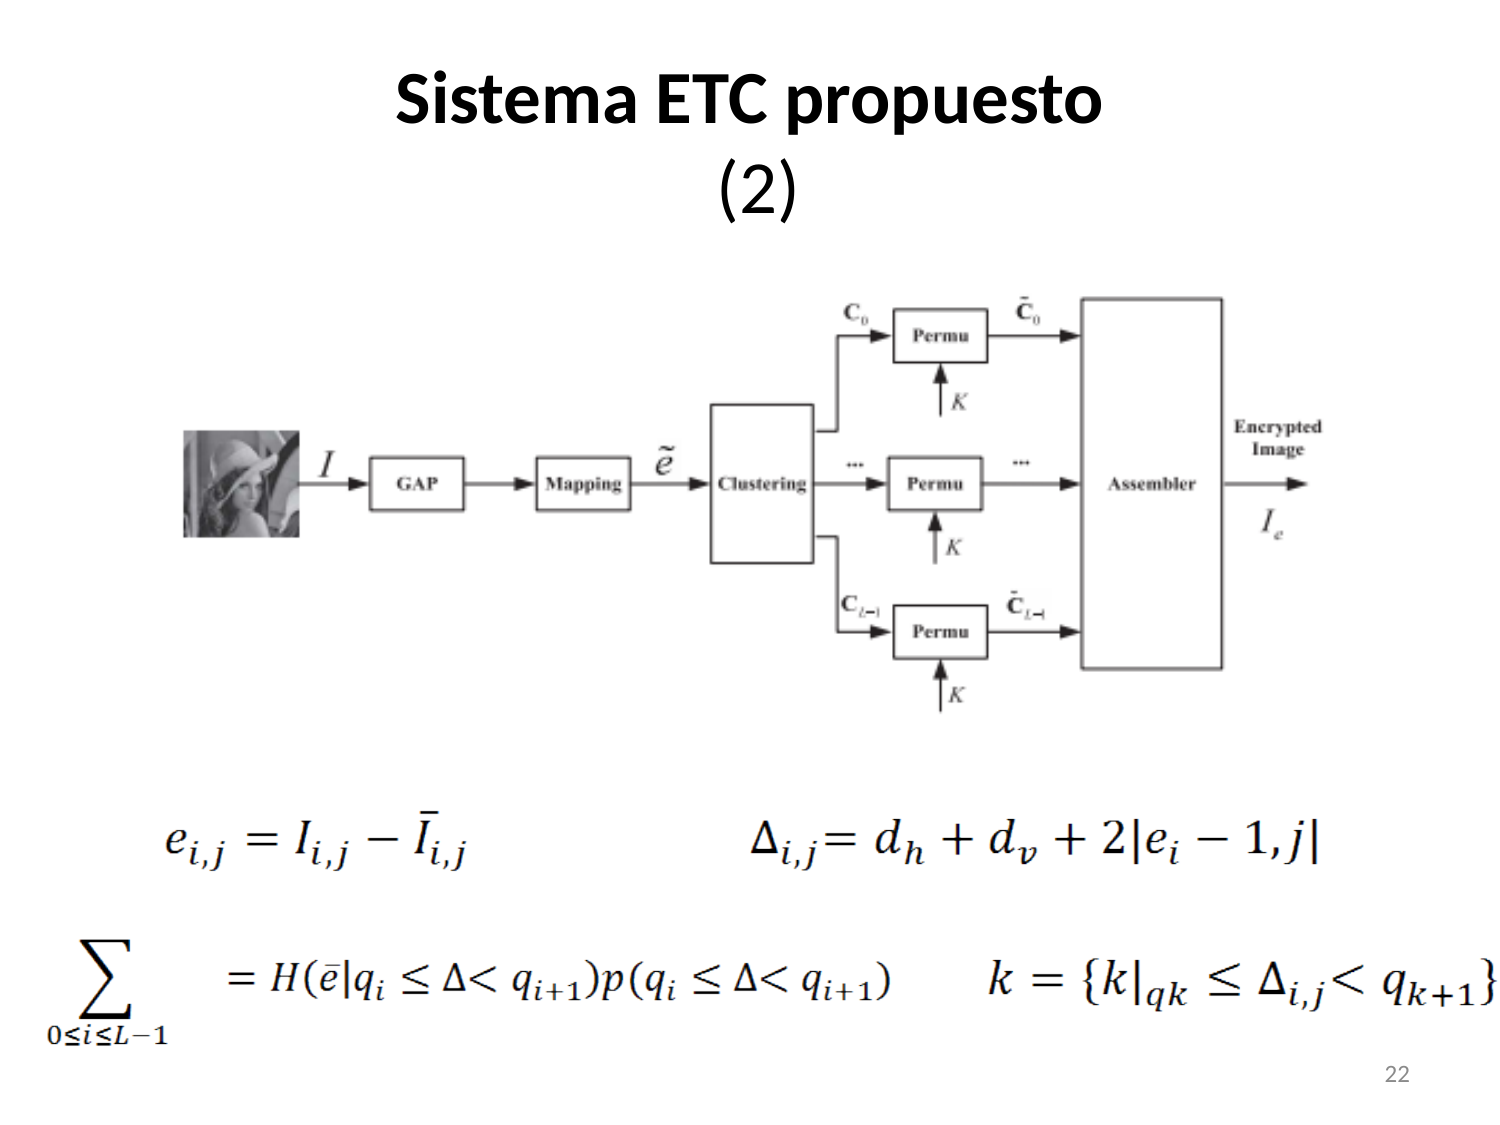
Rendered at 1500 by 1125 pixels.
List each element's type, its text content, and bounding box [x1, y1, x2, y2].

title Sistema ETC propuesto (2) [75, 45, 1425, 233]
slide_number <número> [1074, 1042, 1425, 1103]
picture [750, 808, 1324, 882]
picture [46, 902, 893, 1054]
picture [164, 808, 471, 884]
picture [164, 246, 1395, 741]
picture [987, 949, 1500, 1023]
